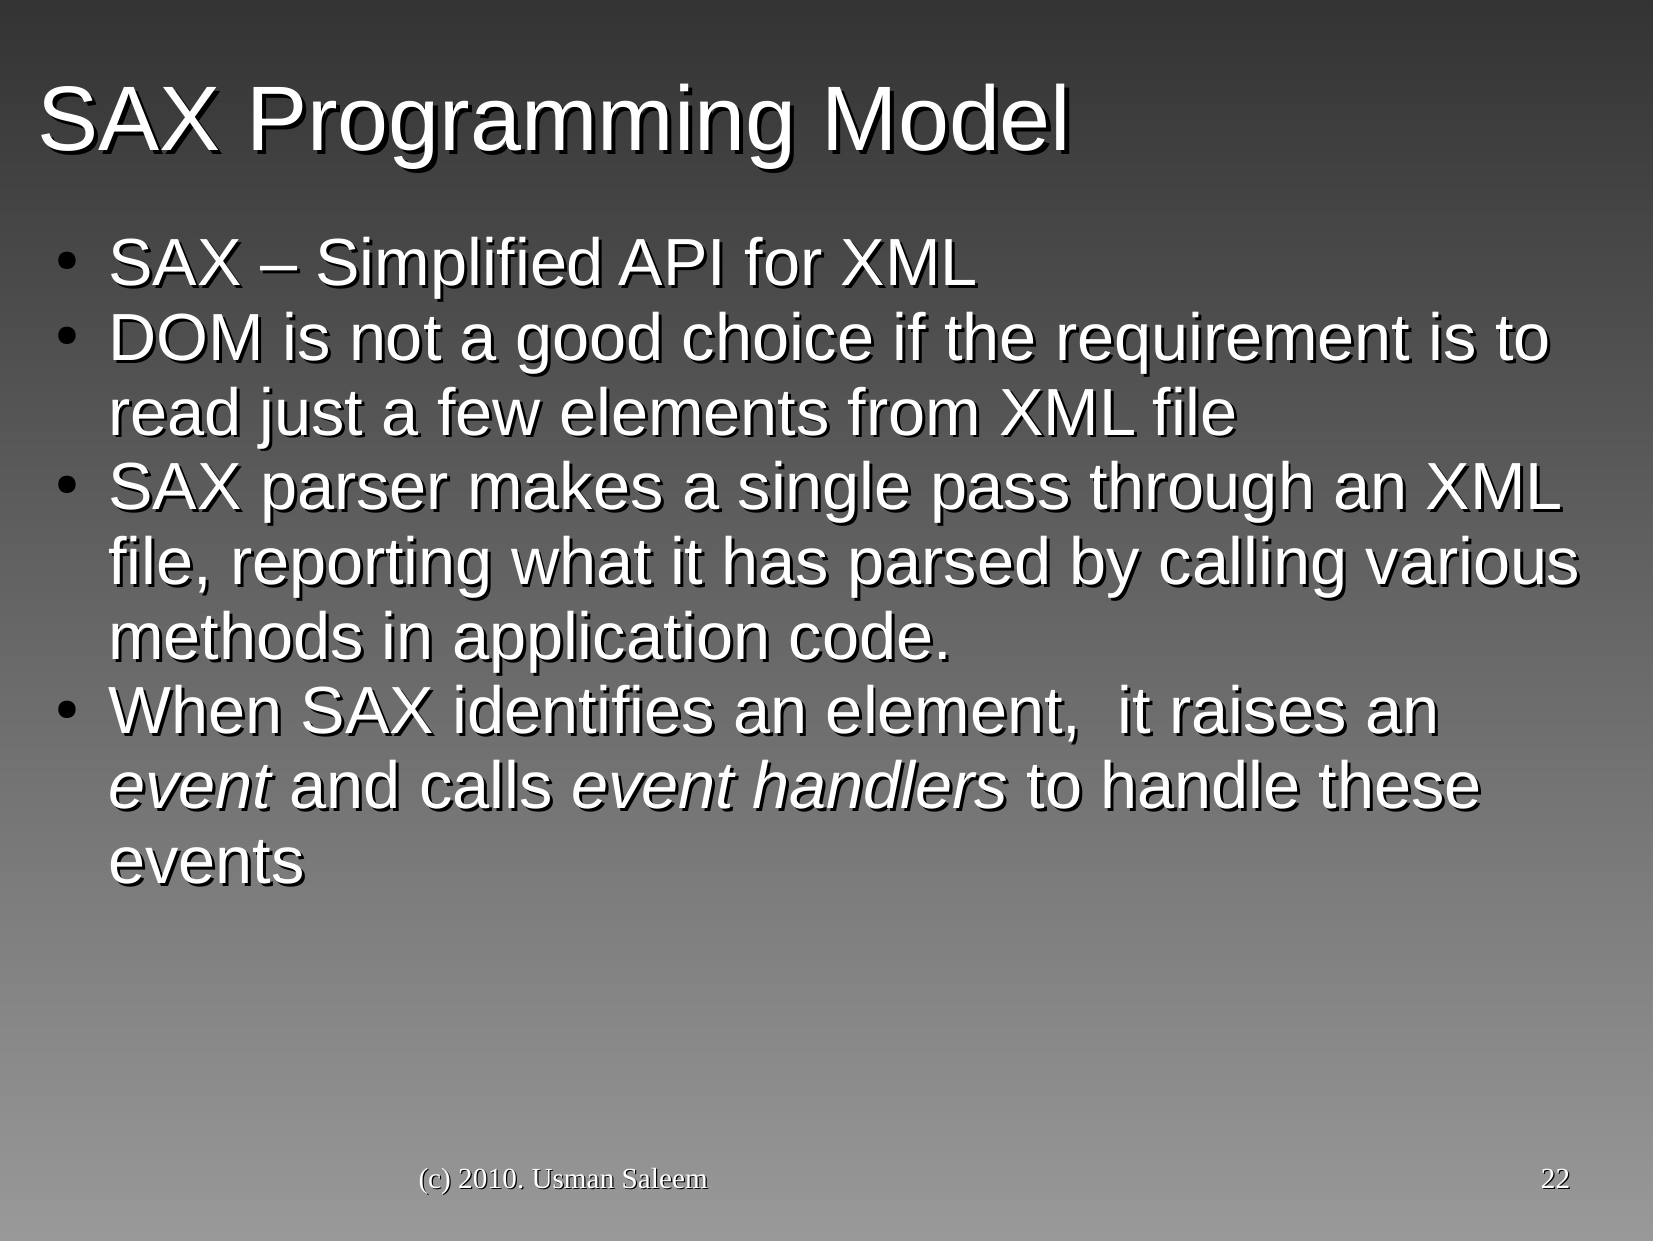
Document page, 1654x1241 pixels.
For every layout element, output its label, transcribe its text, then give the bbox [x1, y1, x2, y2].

title SAX Programming Model [37, 56, 1613, 181]
list SAX – Simplified API for XML DOM is not a good choice if the requirement is to read just a few elements from XML file SAX parser makes a single pass through an XML file, reporting what it has parsed by calling various methods in application code. When SAX identifies an element, it raises an event and calls event handlers to handle these events [37, 225, 1613, 1126]
